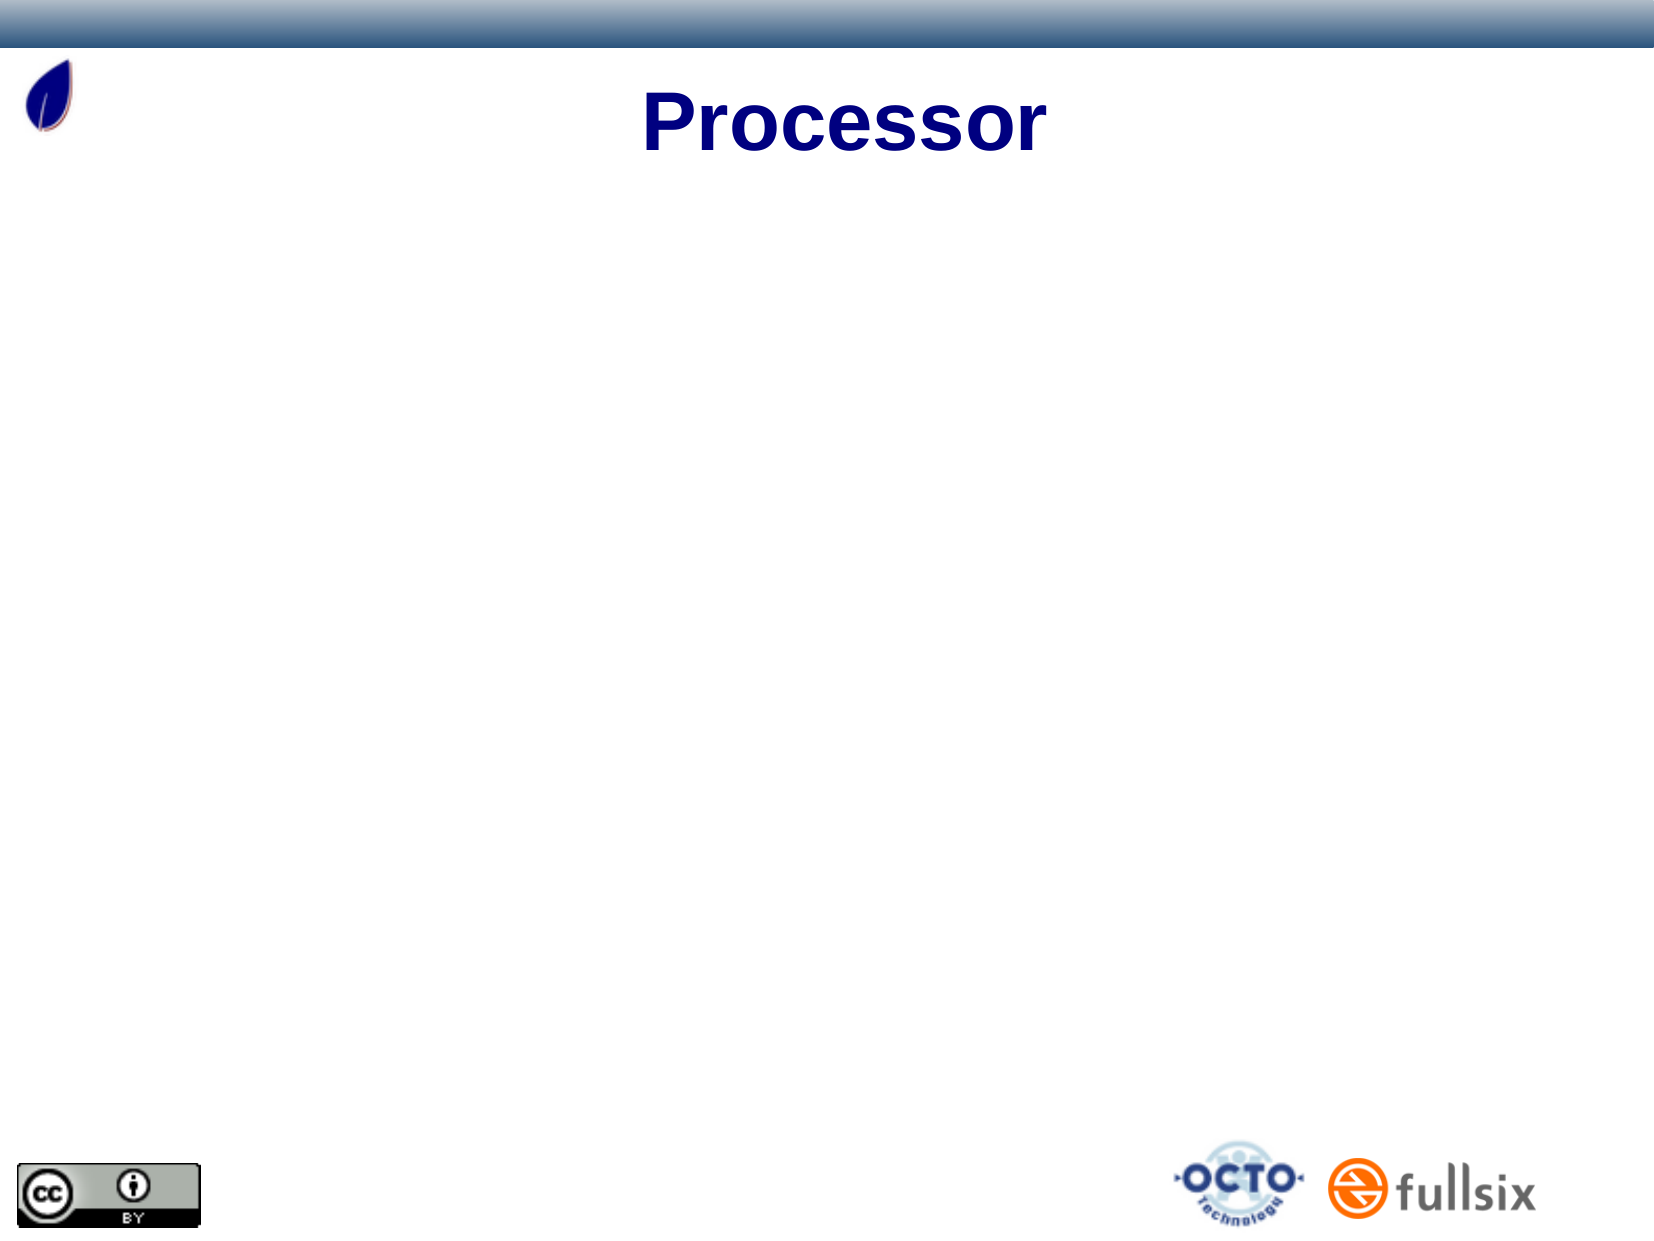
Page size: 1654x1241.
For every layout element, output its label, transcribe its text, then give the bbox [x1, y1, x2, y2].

picture [14, 55, 89, 136]
picture [17, 1163, 201, 1228]
title Processor [156, 55, 1534, 188]
picture [1328, 1158, 1536, 1219]
picture [1166, 1138, 1313, 1235]
